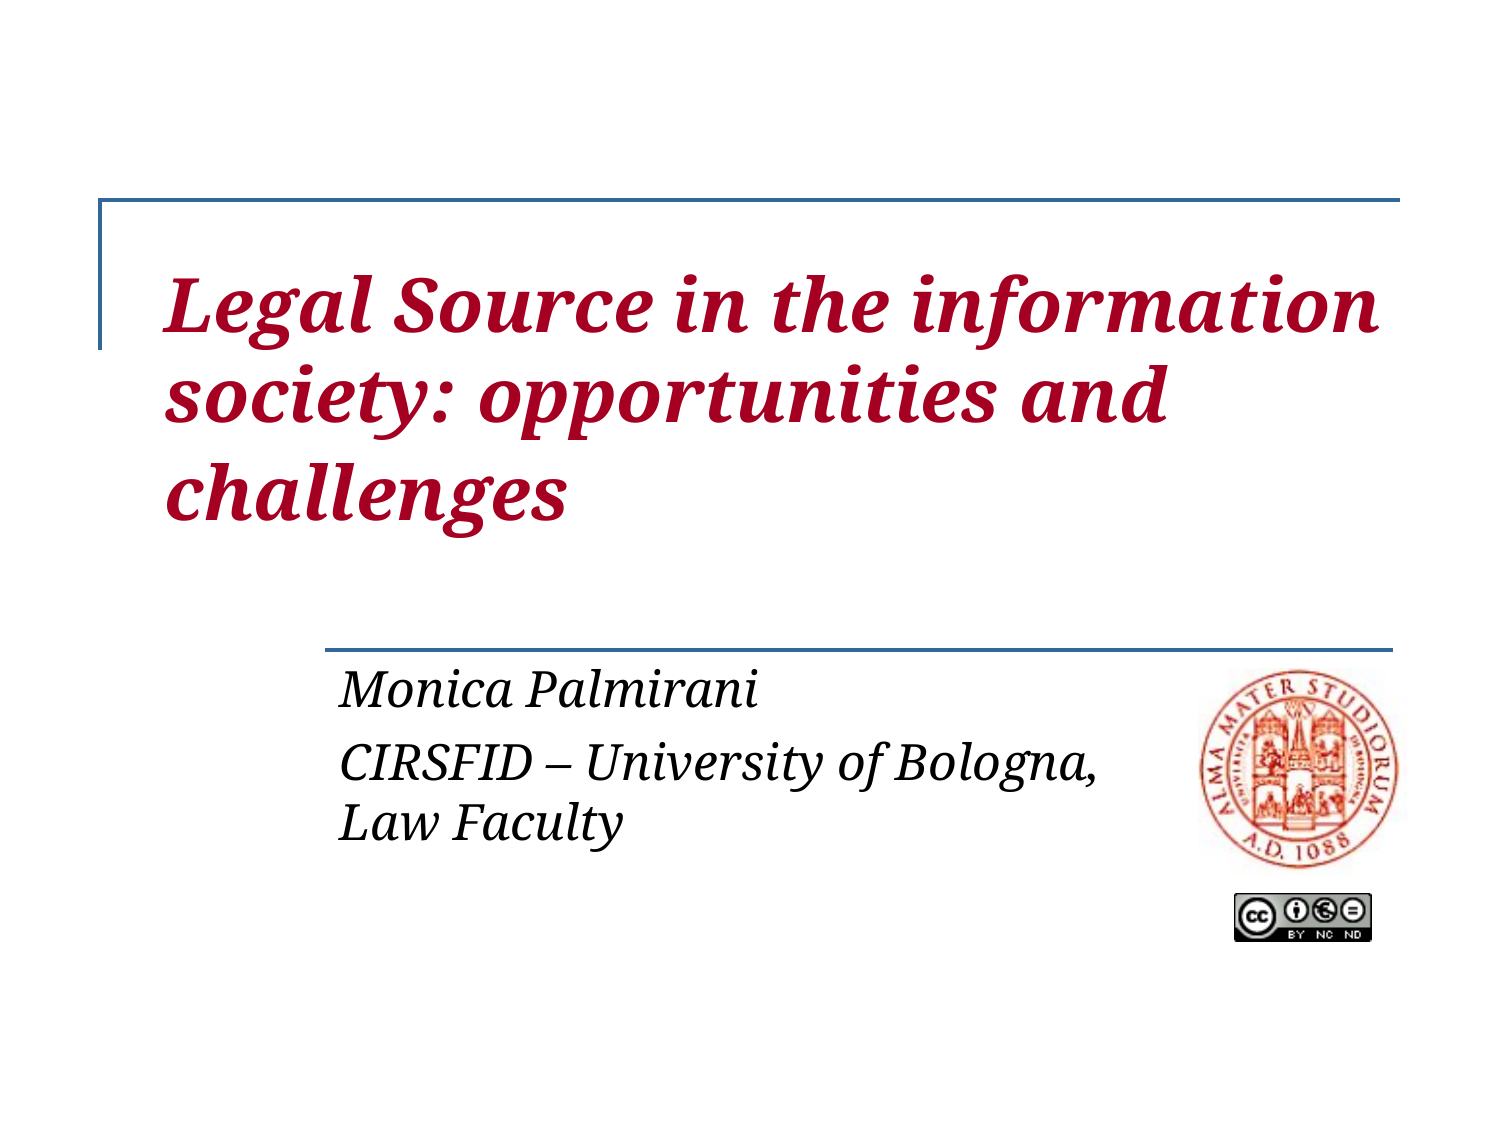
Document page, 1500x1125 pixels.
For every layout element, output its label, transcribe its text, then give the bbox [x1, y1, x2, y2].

picture [1198, 669, 1407, 875]
picture [1234, 893, 1372, 942]
subtitle Monica Palmirani CIRSFID – University of Bologna, Law Faculty [324, 649, 1176, 1024]
title Legal Source in the information society: opportunities and challenges [149, 249, 1424, 669]
